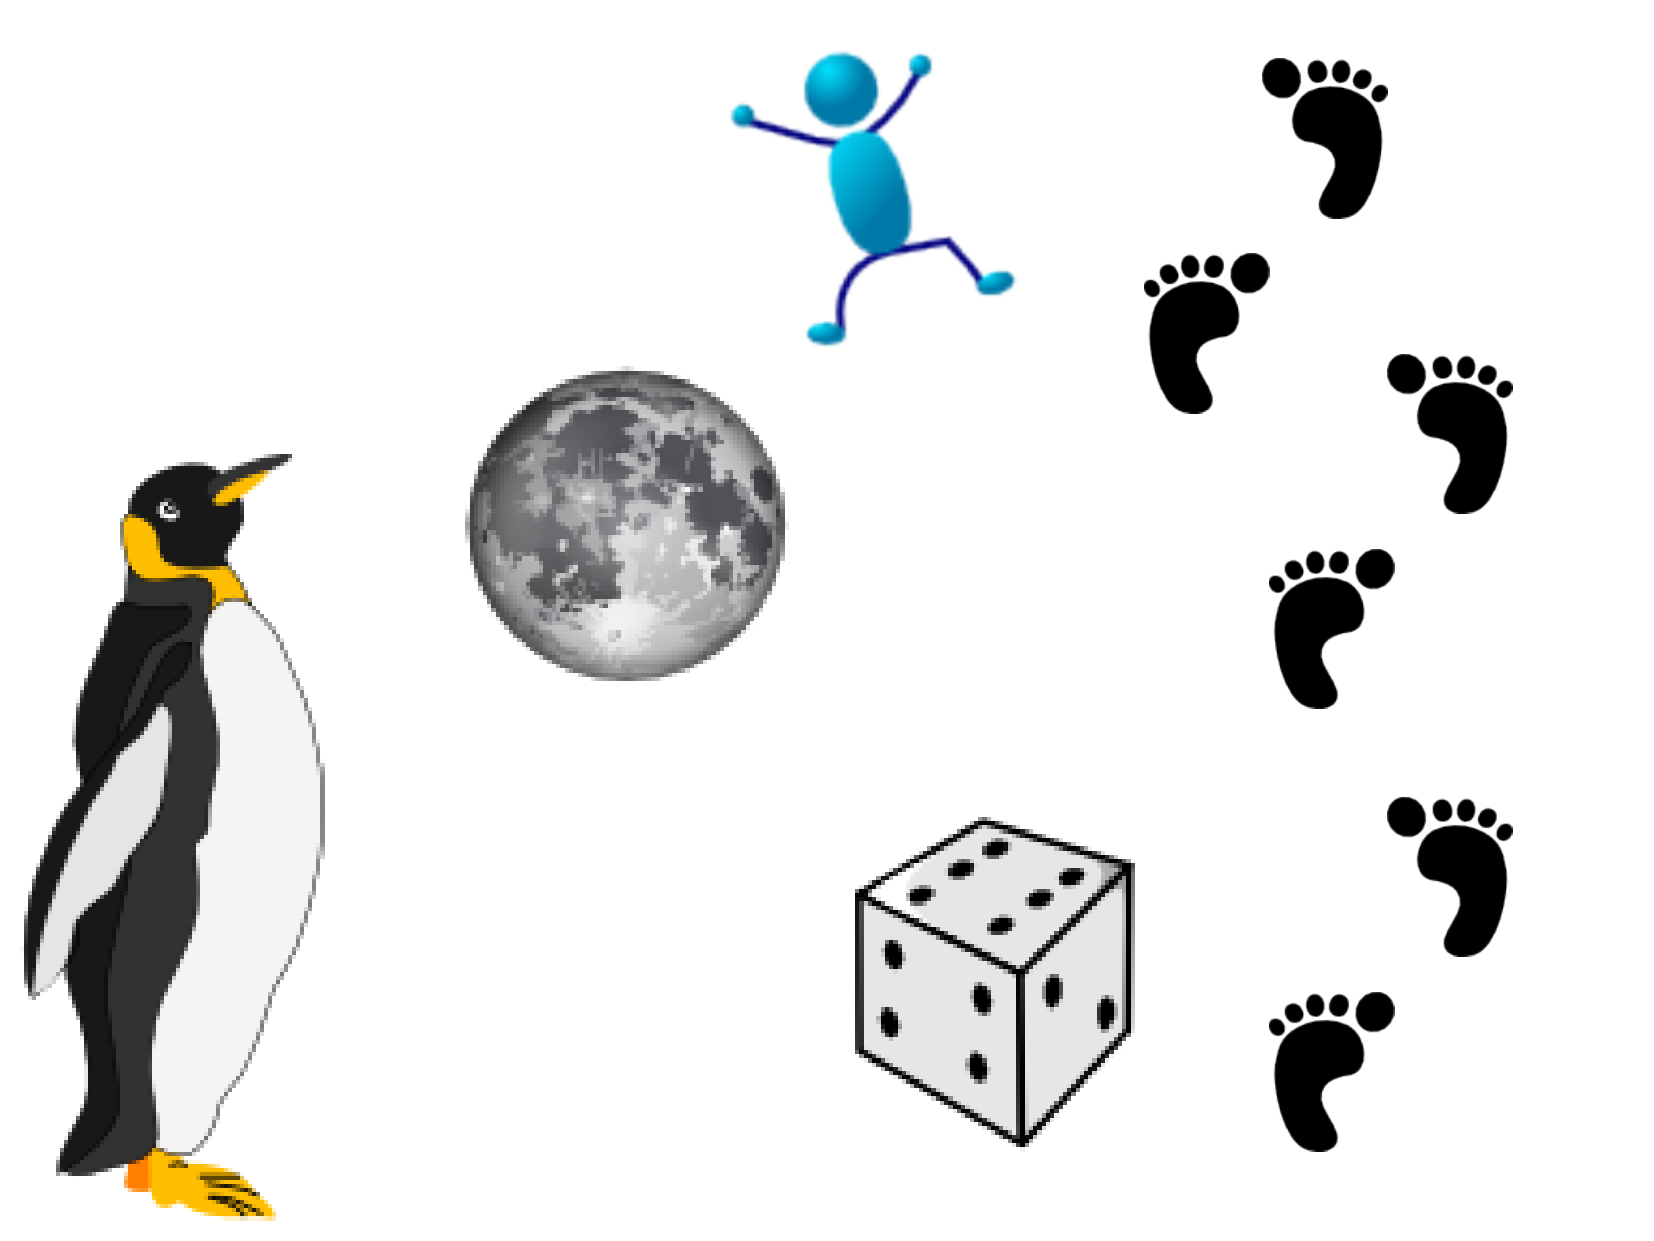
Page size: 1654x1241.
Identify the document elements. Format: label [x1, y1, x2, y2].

picture [1269, 549, 1395, 709]
picture [1262, 58, 1388, 219]
picture [1269, 992, 1395, 1152]
picture [826, 813, 1165, 1152]
picture [4, 442, 325, 1221]
picture [453, 45, 1034, 699]
picture [1387, 354, 1513, 514]
picture [1387, 797, 1513, 957]
picture [1144, 253, 1270, 414]
